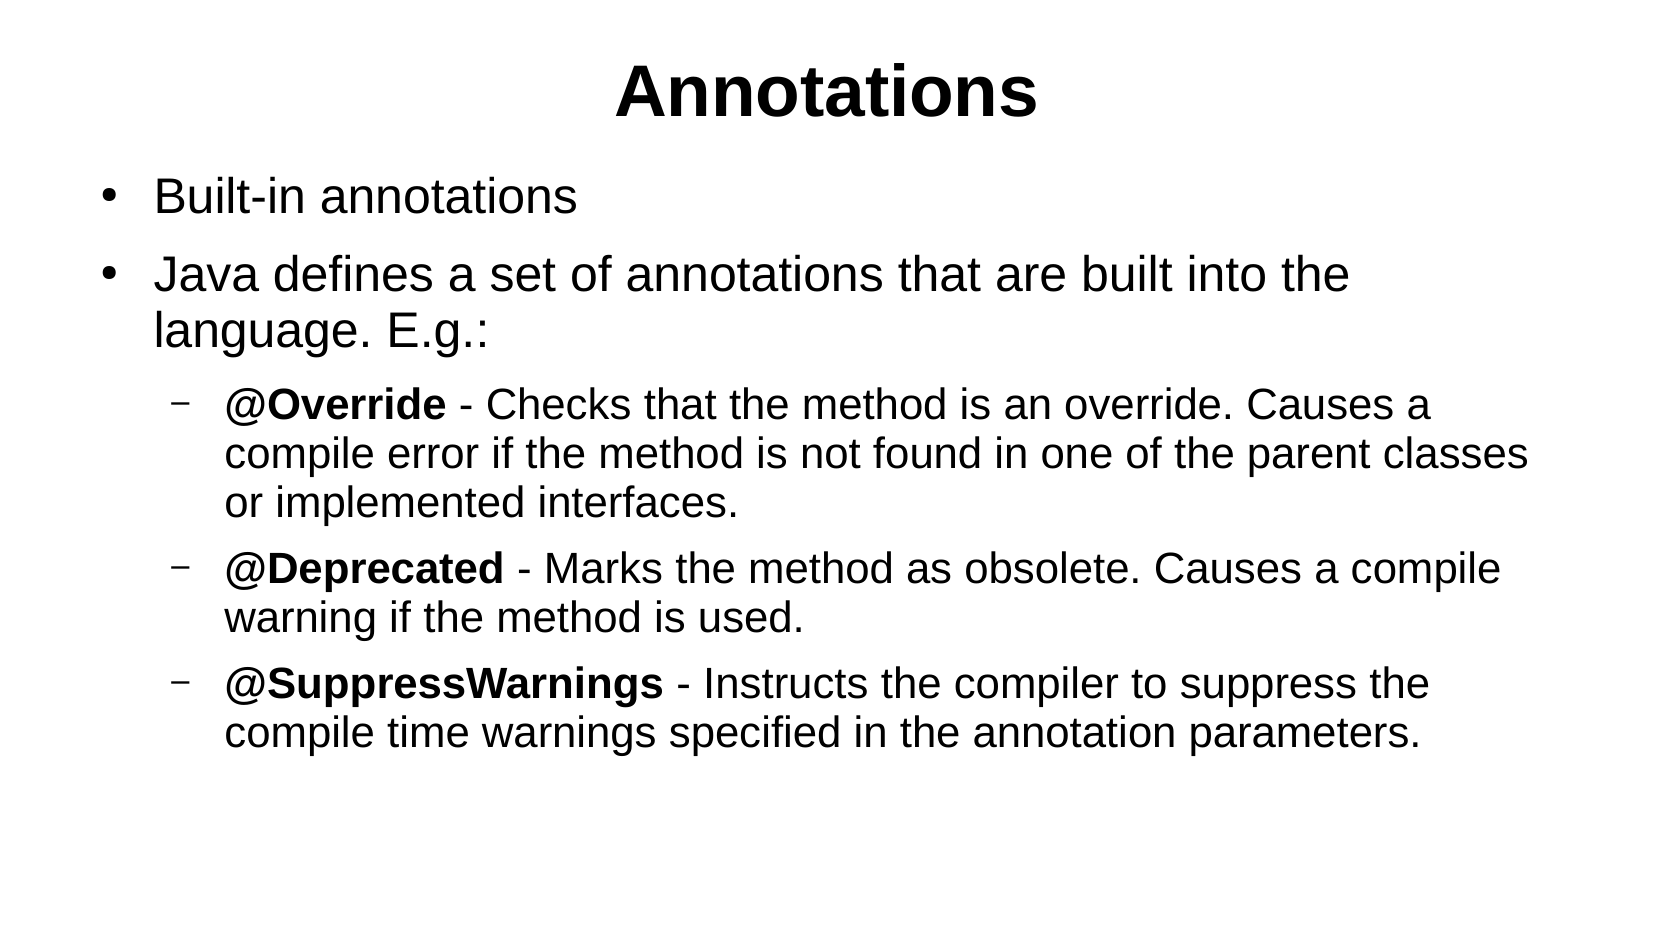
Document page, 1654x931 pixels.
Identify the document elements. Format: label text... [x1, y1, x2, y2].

title Annotations [82, 37, 1571, 147]
list Built-in annotations Java defines a set of annotations that are built into the language. E.g.: @Override - Checks that the method is an override. Causes a compile error if the method is not found in one of the parent classes or implemented interfaces. @Deprecated - Marks the method as obsolete. Causes a compile warning if the method is used. @SuppressWarnings - Instructs the compiler to suppress the compile time warnings specified in the annotation parameters. [82, 168, 1538, 889]
